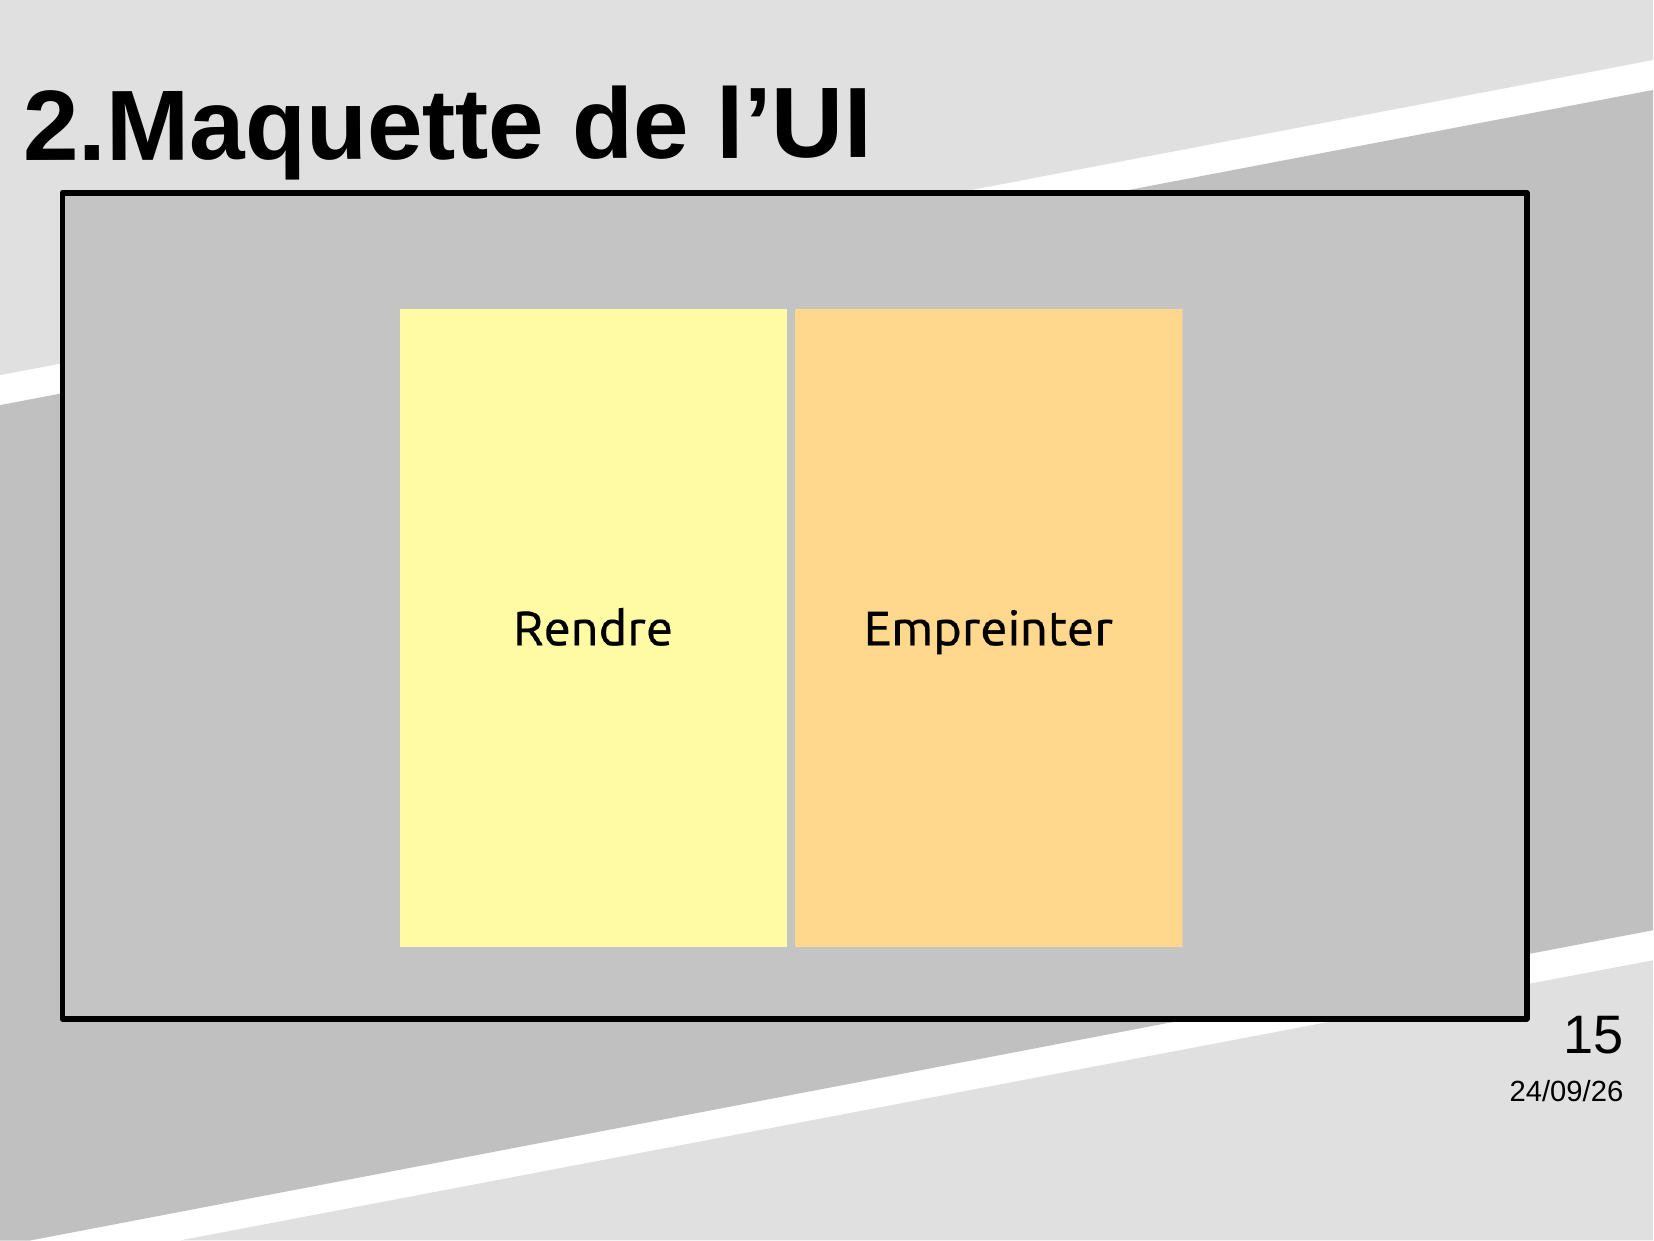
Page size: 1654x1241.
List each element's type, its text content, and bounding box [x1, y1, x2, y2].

title 2.Maquette de l’UI [22, 16, 1512, 230]
picture [65, 195, 1524, 1016]
